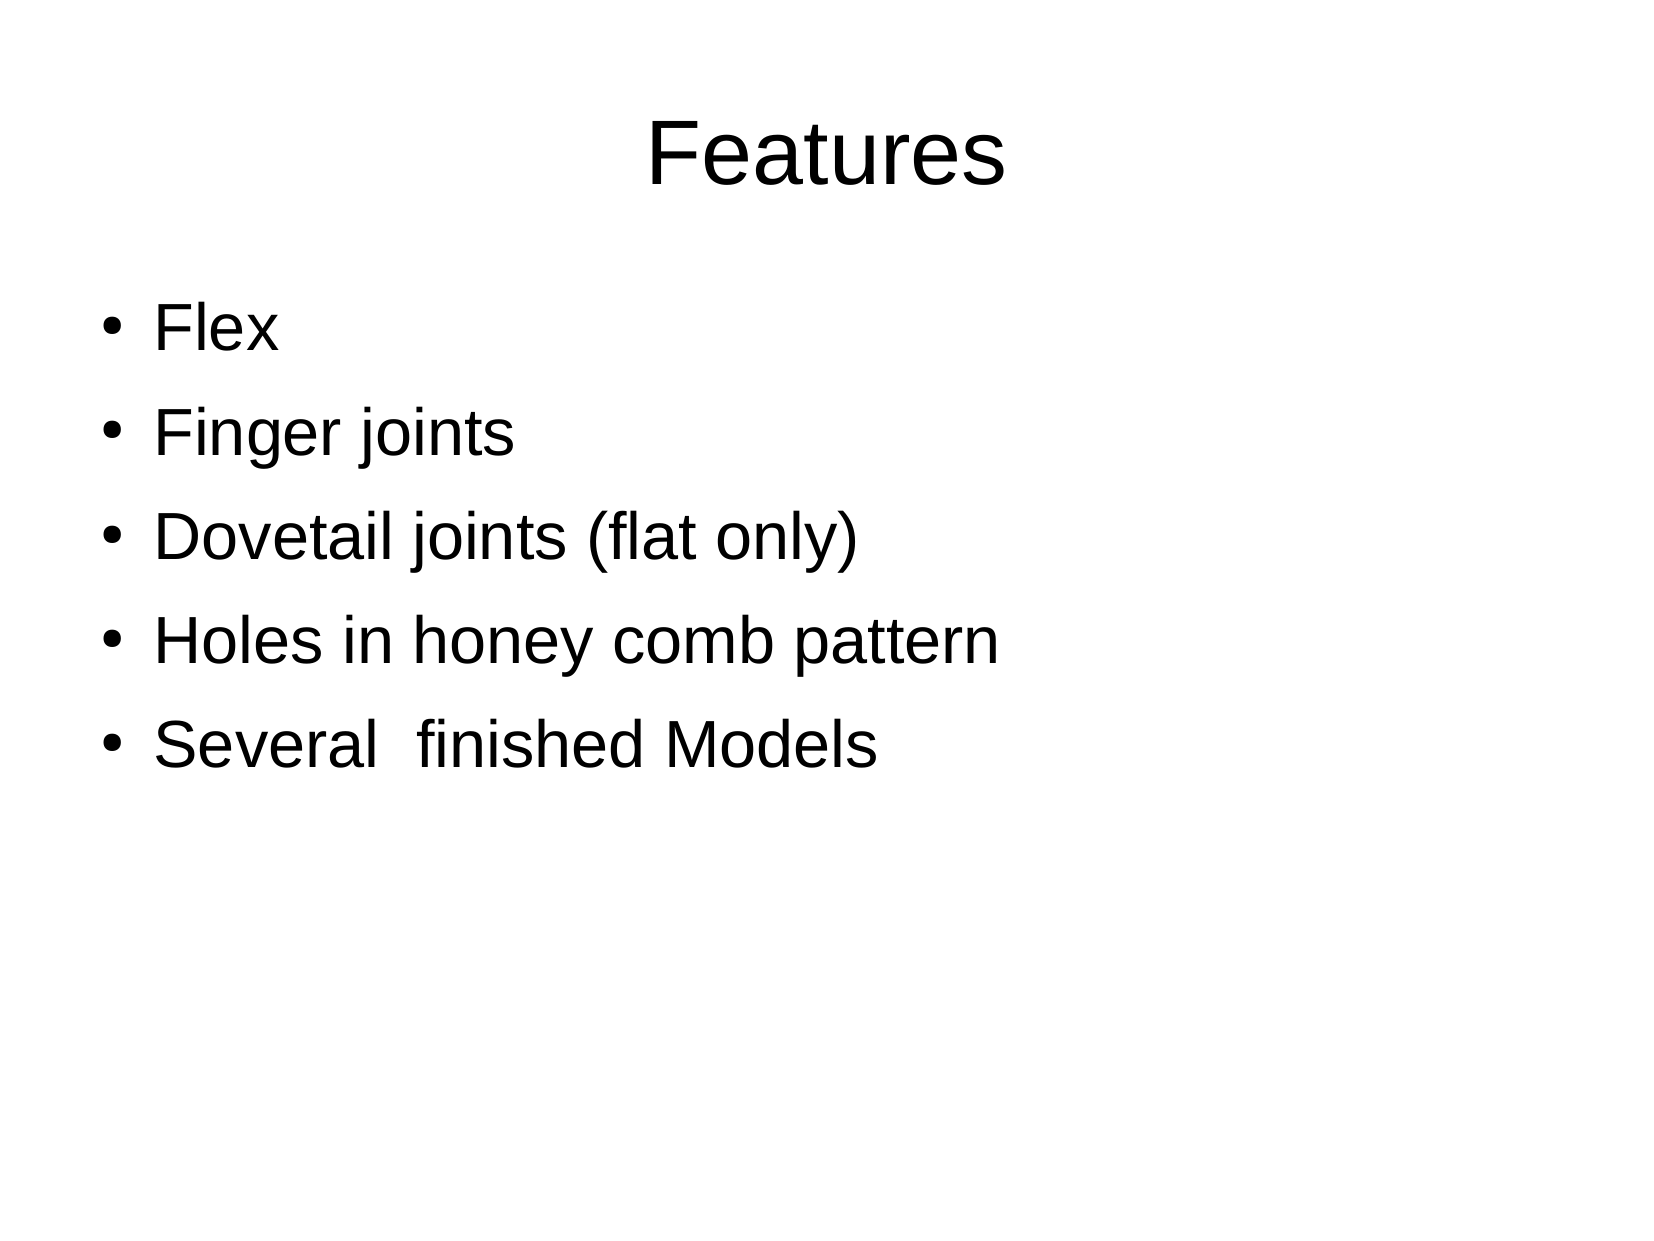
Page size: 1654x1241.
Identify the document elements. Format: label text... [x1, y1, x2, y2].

title Features [82, 49, 1571, 257]
list Flex Finger joints Dovetail joints (flat only) Holes in honey comb pattern Several finished Models [82, 290, 1571, 1010]
